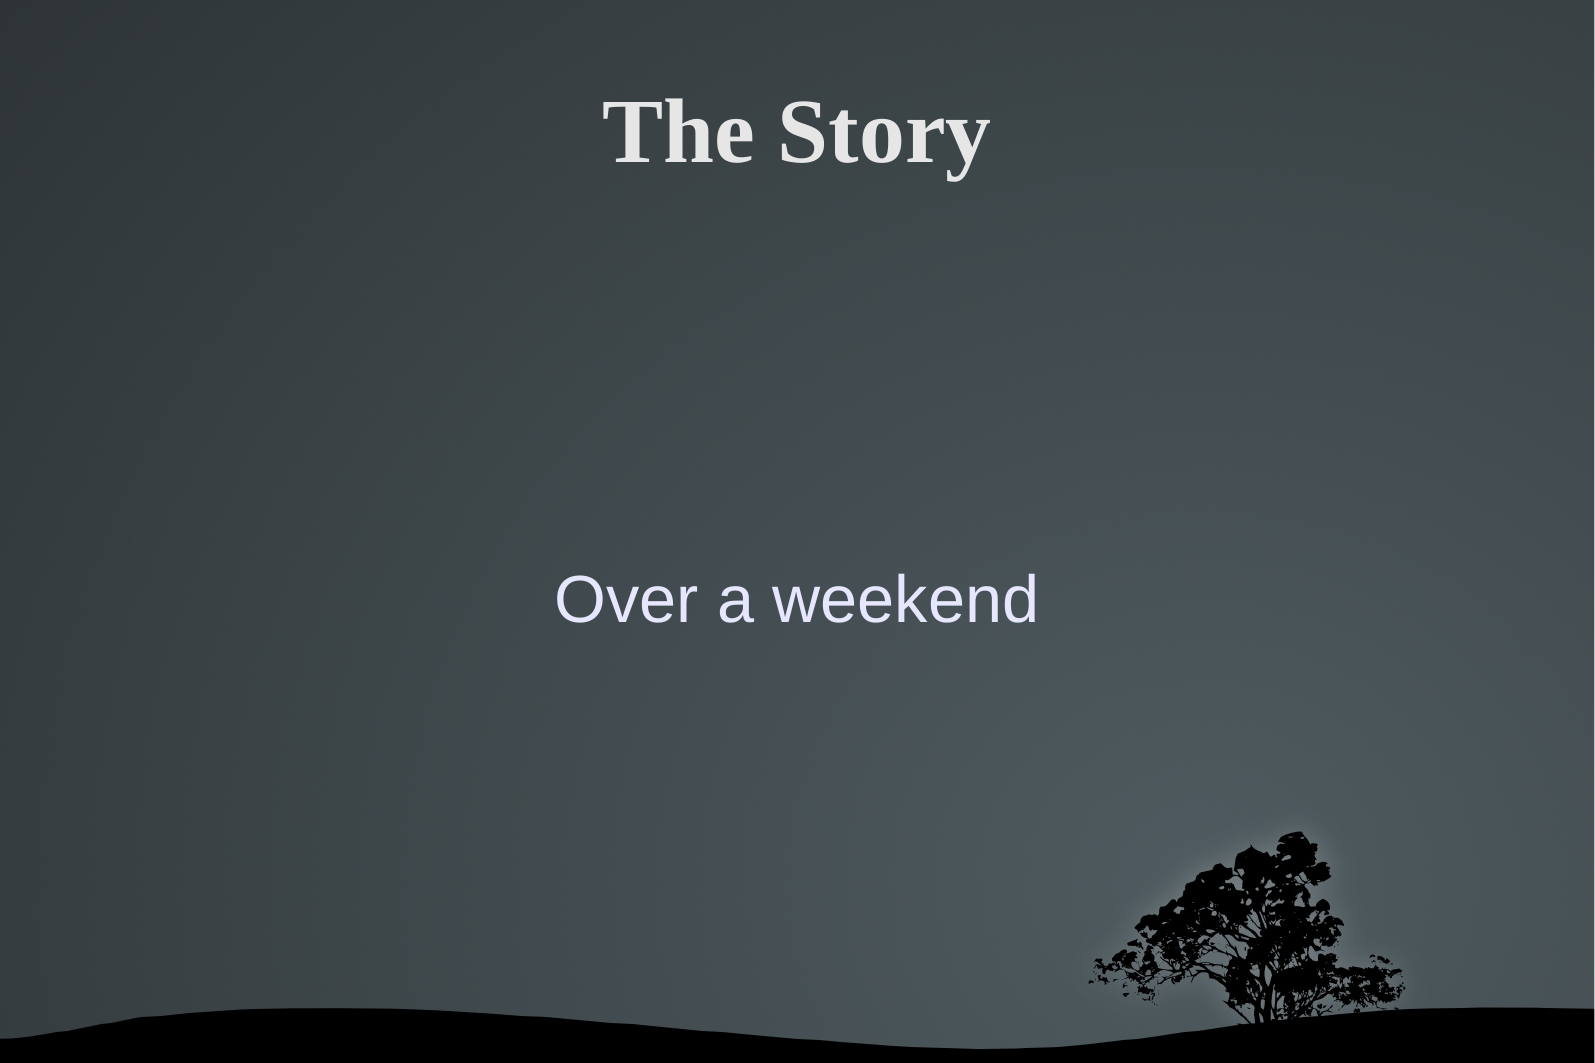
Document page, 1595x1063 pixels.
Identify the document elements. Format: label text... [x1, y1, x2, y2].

title The Story [79, 49, 1515, 213]
picture [0, 0, 1595, 1063]
subtitle Over a weekend [79, 256, 1515, 943]
